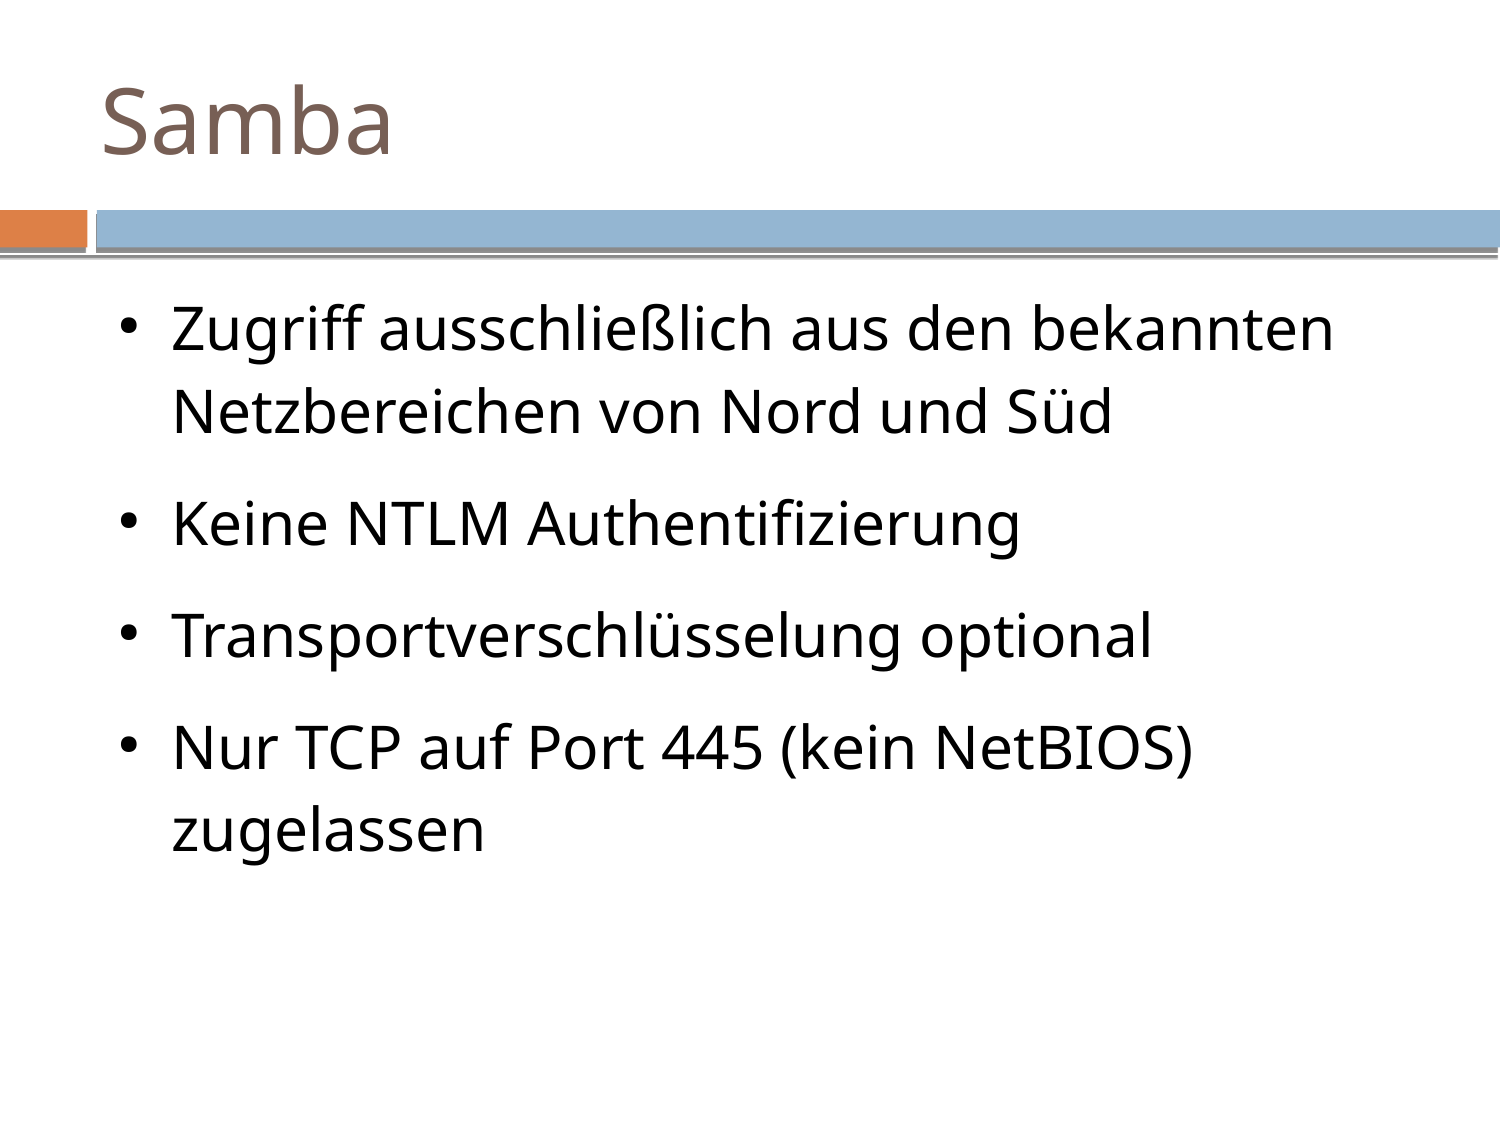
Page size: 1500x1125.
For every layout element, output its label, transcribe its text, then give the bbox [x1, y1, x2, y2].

title Samba [100, 11, 1500, 226]
list Zugriff ausschließlich aus den bekannten Netzbereichen von Nord und Süd Keine NTLM Authentifizierung Transportverschlüsselung optional Nur TCP auf Port 445 (kein NetBIOS) zugelassen [100, 286, 1438, 1024]
